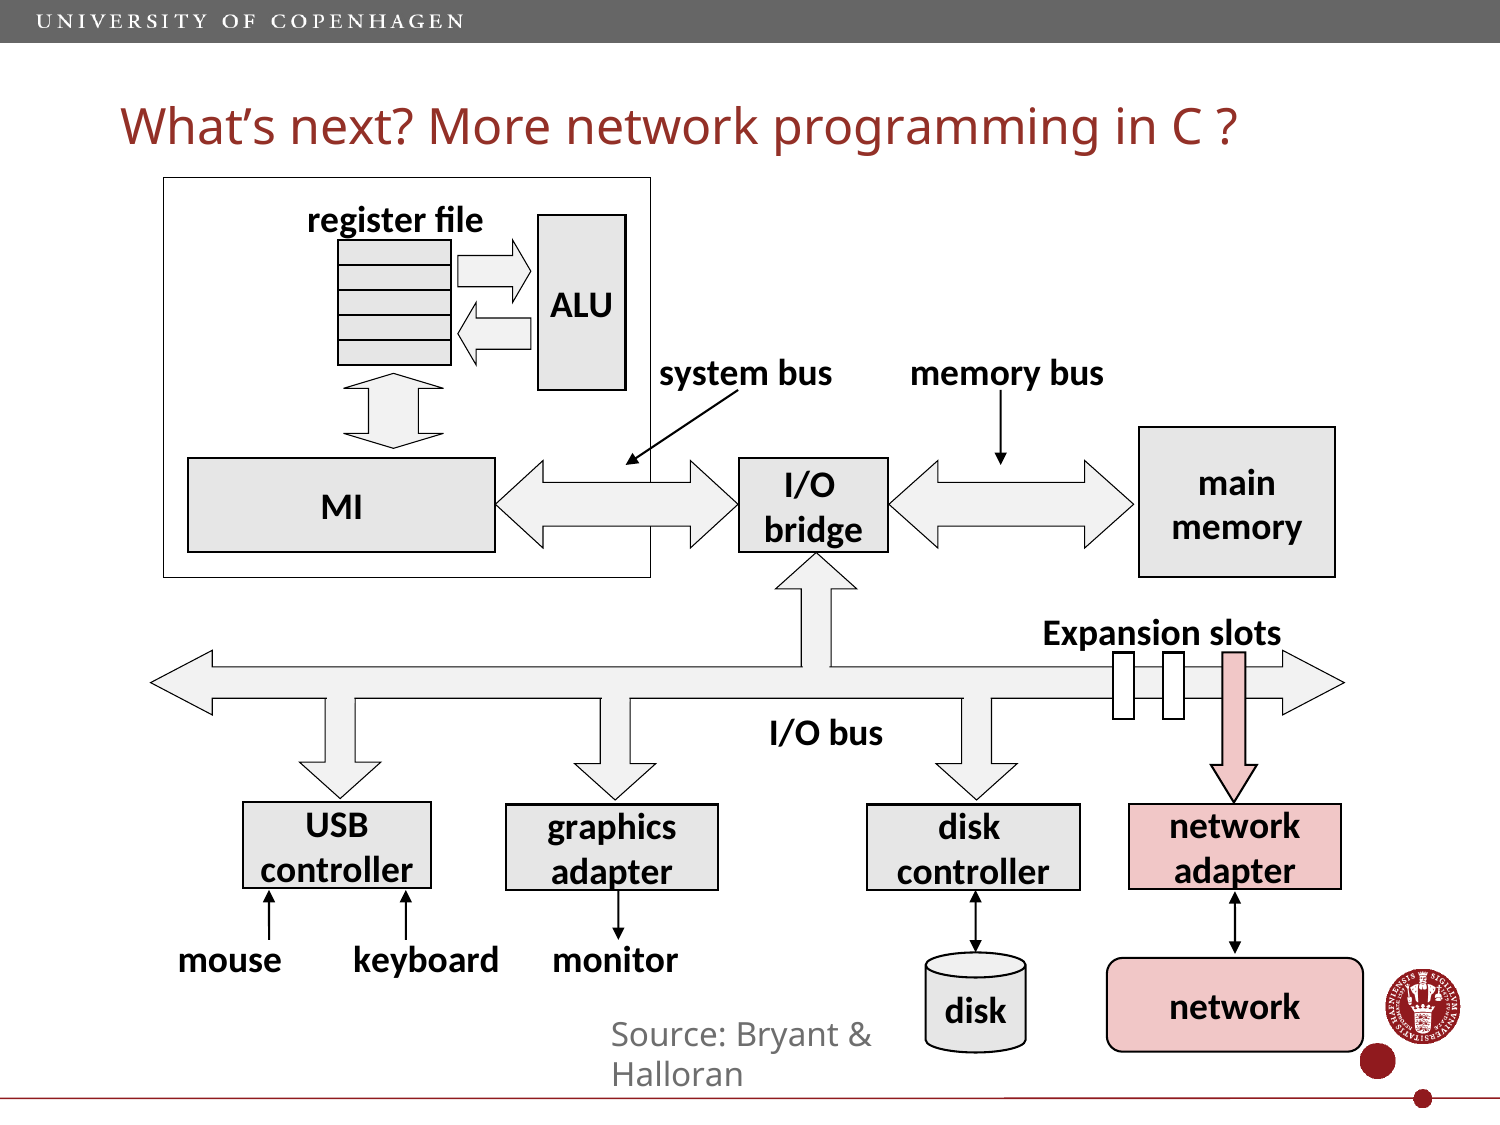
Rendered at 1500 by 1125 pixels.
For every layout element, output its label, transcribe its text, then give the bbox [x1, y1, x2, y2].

text_box [343, 373, 444, 449]
text_box MI [188, 457, 496, 553]
text_box graphics adapter [505, 804, 719, 890]
text_box monitor [537, 927, 694, 988]
text_box network [1106, 957, 1364, 1052]
text_box Expansion slots [1027, 600, 1298, 661]
text_box [338, 248, 451, 365]
text_box Source: Bryant & Halloran [596, 1005, 987, 1101]
text_box [457, 302, 531, 365]
text_box disk controller [867, 804, 1080, 890]
text_box mouse [162, 927, 298, 988]
text_box disk [925, 966, 1026, 1053]
picture [0, 910, 1500, 1122]
text_box register file [292, 187, 499, 248]
text_box I/O bridge [738, 457, 889, 553]
text_box [496, 460, 739, 549]
text_box keyboard [338, 927, 515, 988]
text_box USB controller [243, 802, 431, 888]
text_box [889, 460, 1134, 549]
text_box What’s next? More network programming in C ? [119, 74, 1380, 155]
text_box main memory [1138, 427, 1336, 578]
text_box I/O bus [754, 700, 899, 761]
text_box memory bus [894, 340, 1120, 401]
text_box [150, 552, 1345, 803]
text_box [457, 239, 531, 303]
text_box system bus [644, 340, 848, 401]
text_box network adapter [1128, 803, 1342, 890]
text_box ALU [538, 214, 626, 390]
